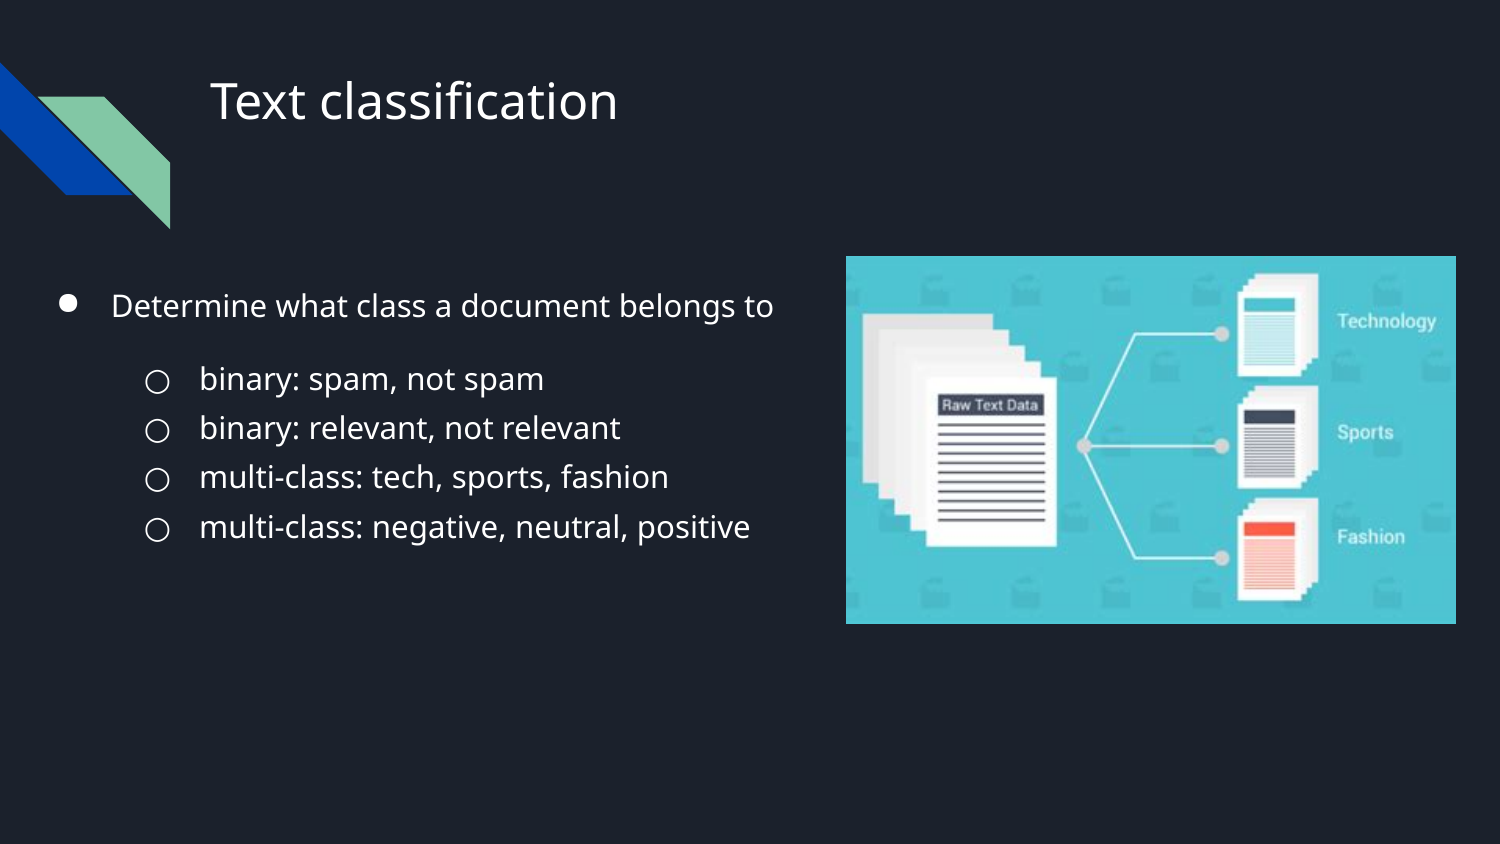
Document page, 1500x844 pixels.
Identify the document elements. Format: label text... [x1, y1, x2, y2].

picture [846, 256, 1456, 624]
list Determine what class a document belongs to binary: spam, not spam binary: relevant, not relevant multi-class: tech, sports, fashion multi-class: negative, neutral, positive [40, 262, 832, 702]
title Text classification [195, 51, 1351, 188]
